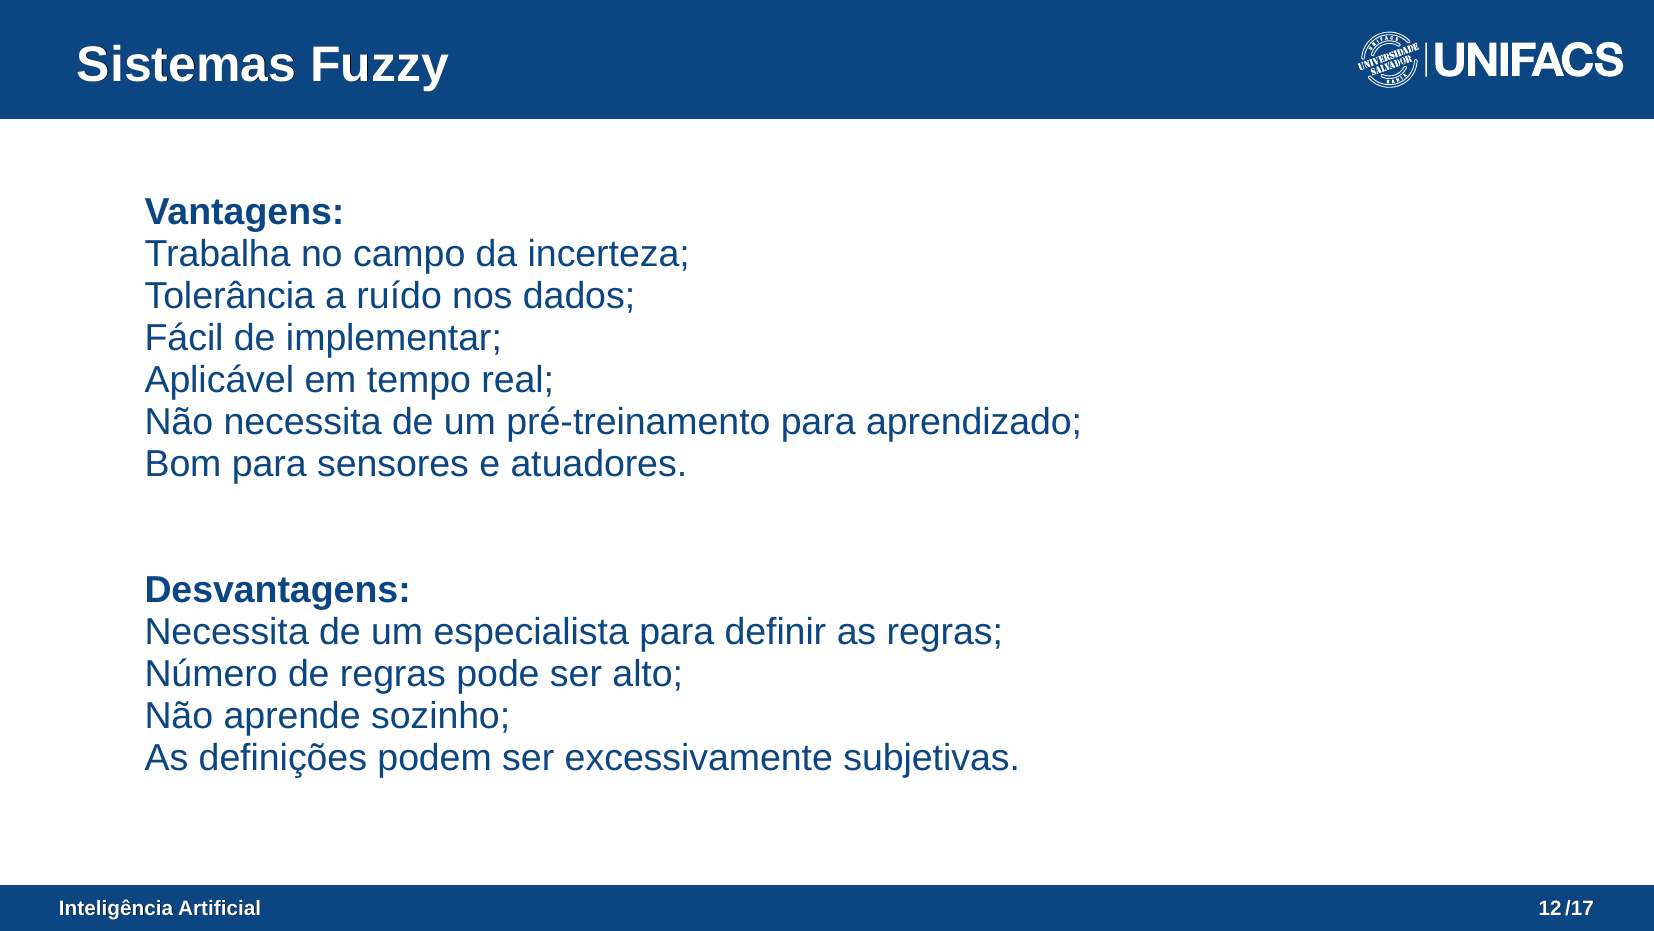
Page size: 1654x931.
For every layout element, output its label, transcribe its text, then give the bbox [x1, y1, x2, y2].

text_box Vantagens: Trabalha no campo da incerteza; Tolerância a ruído nos dados; Fácil de implementar; Aplicável em tempo real; Não necessita de um pré-treinamento para aprendizado; Bom para sensores e atuadores. Desvantagens: Necessita de um especialista para definir as regras; Número de regras pode ser alto; Não aprende sozinho; As definições podem ser excessivamente subjetivas. [129, 183, 1530, 828]
text_box Sistemas Fuzzy [76, 7, 1241, 120]
